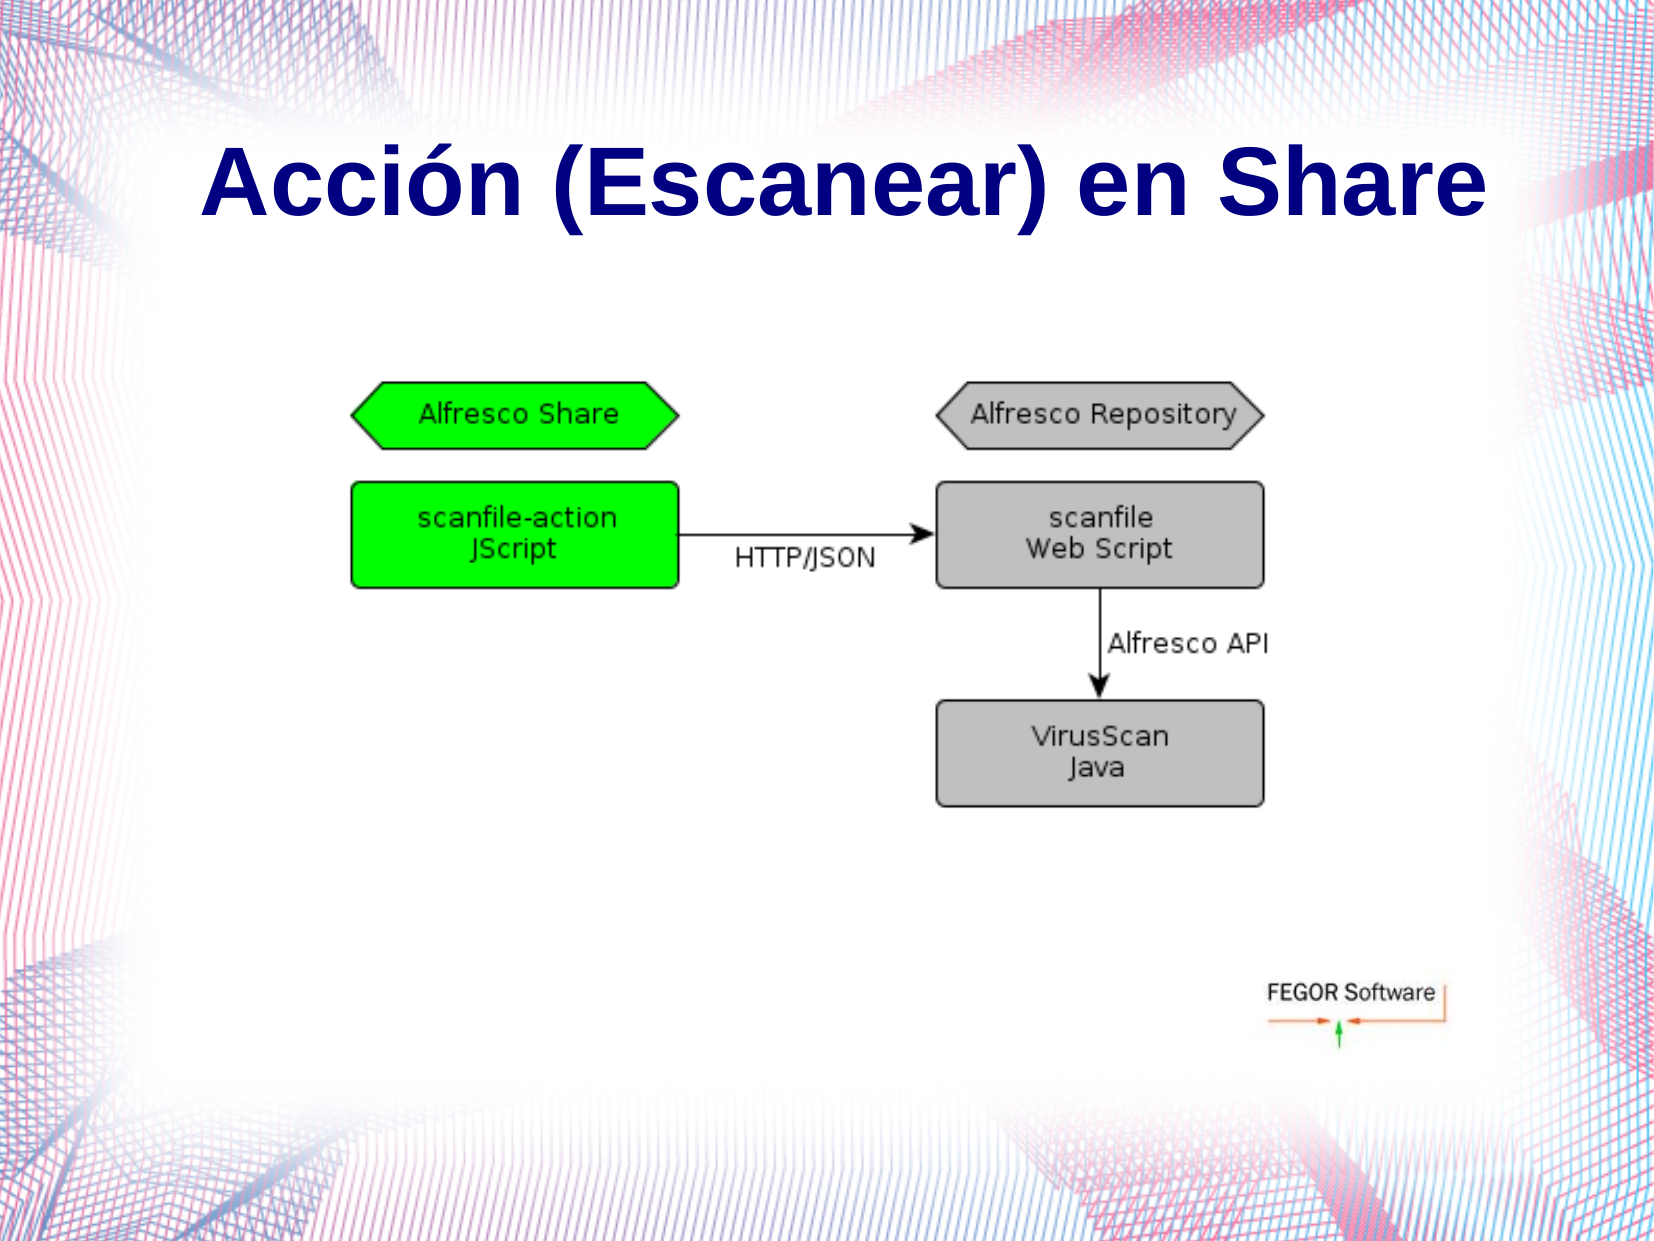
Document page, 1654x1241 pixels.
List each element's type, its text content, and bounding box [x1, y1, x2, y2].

title Acción (Escanear) en Share [118, 43, 1571, 319]
picture [0, 0, 1654, 1241]
